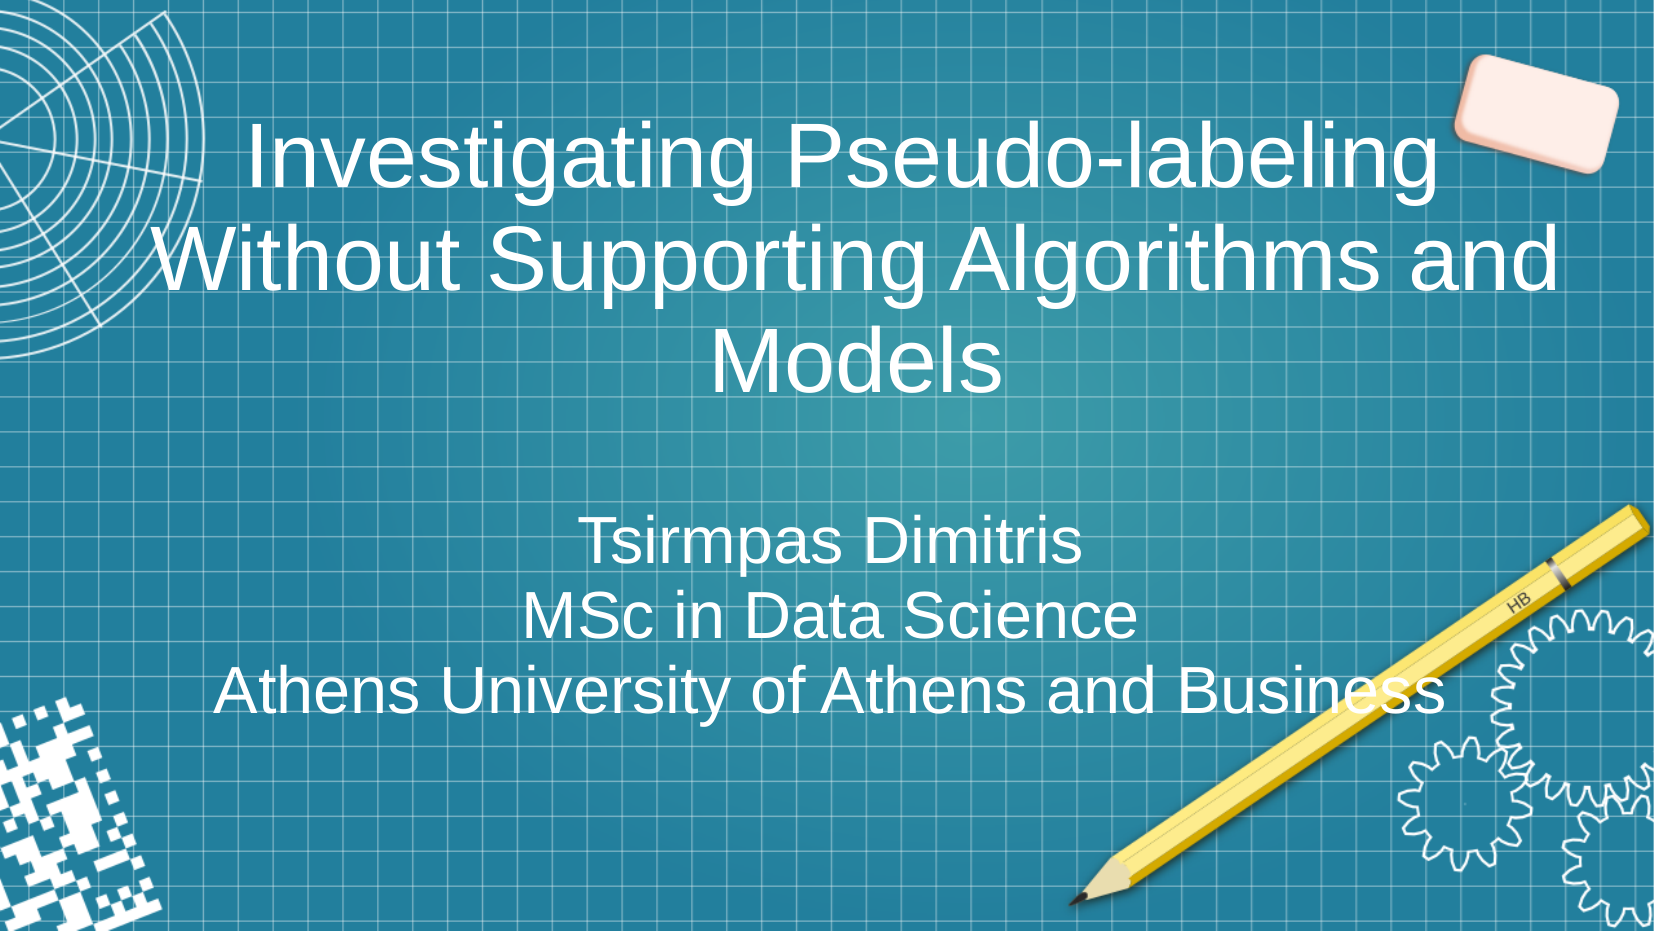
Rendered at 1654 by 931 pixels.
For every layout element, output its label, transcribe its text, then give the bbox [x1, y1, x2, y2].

subtitle Tsirmpas Dimitris MSc in Data Science Athens University of Athens and Business [86, 389, 1576, 842]
picture [0, 0, 1654, 931]
title Investigating Pseudo-labeling Without Supporting Algorithms and Models [112, 104, 1601, 413]
